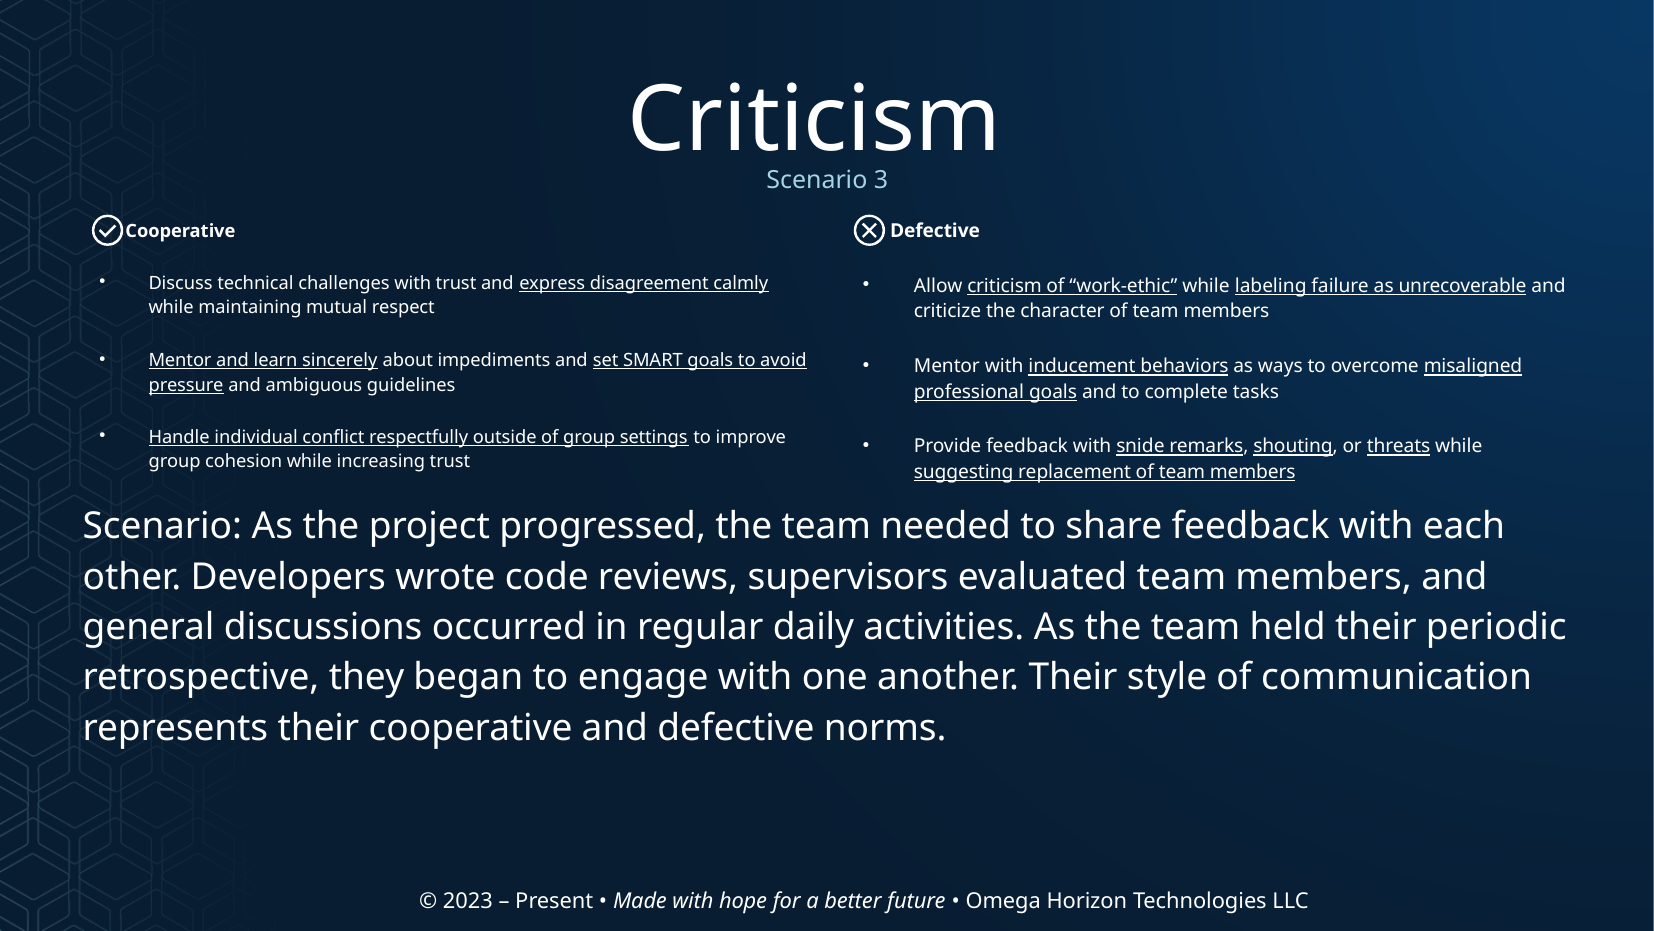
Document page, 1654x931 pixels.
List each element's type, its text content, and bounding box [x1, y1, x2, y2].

title Criticism [82, 37, 1571, 193]
text_box Scenario 3 [83, 161, 1572, 702]
list Scenario: As the project progressed, the team needed to share feedback with each other. Developers wrote code reviews, supervisors evaluated team members, and general discussions occurred in regular daily activities. As the team held their periodic retrospective, they began to engage with one another. Their style of communication represents their cooperative and defective norms. [82, 499, 1571, 757]
picture [0, 0, 1654, 931]
